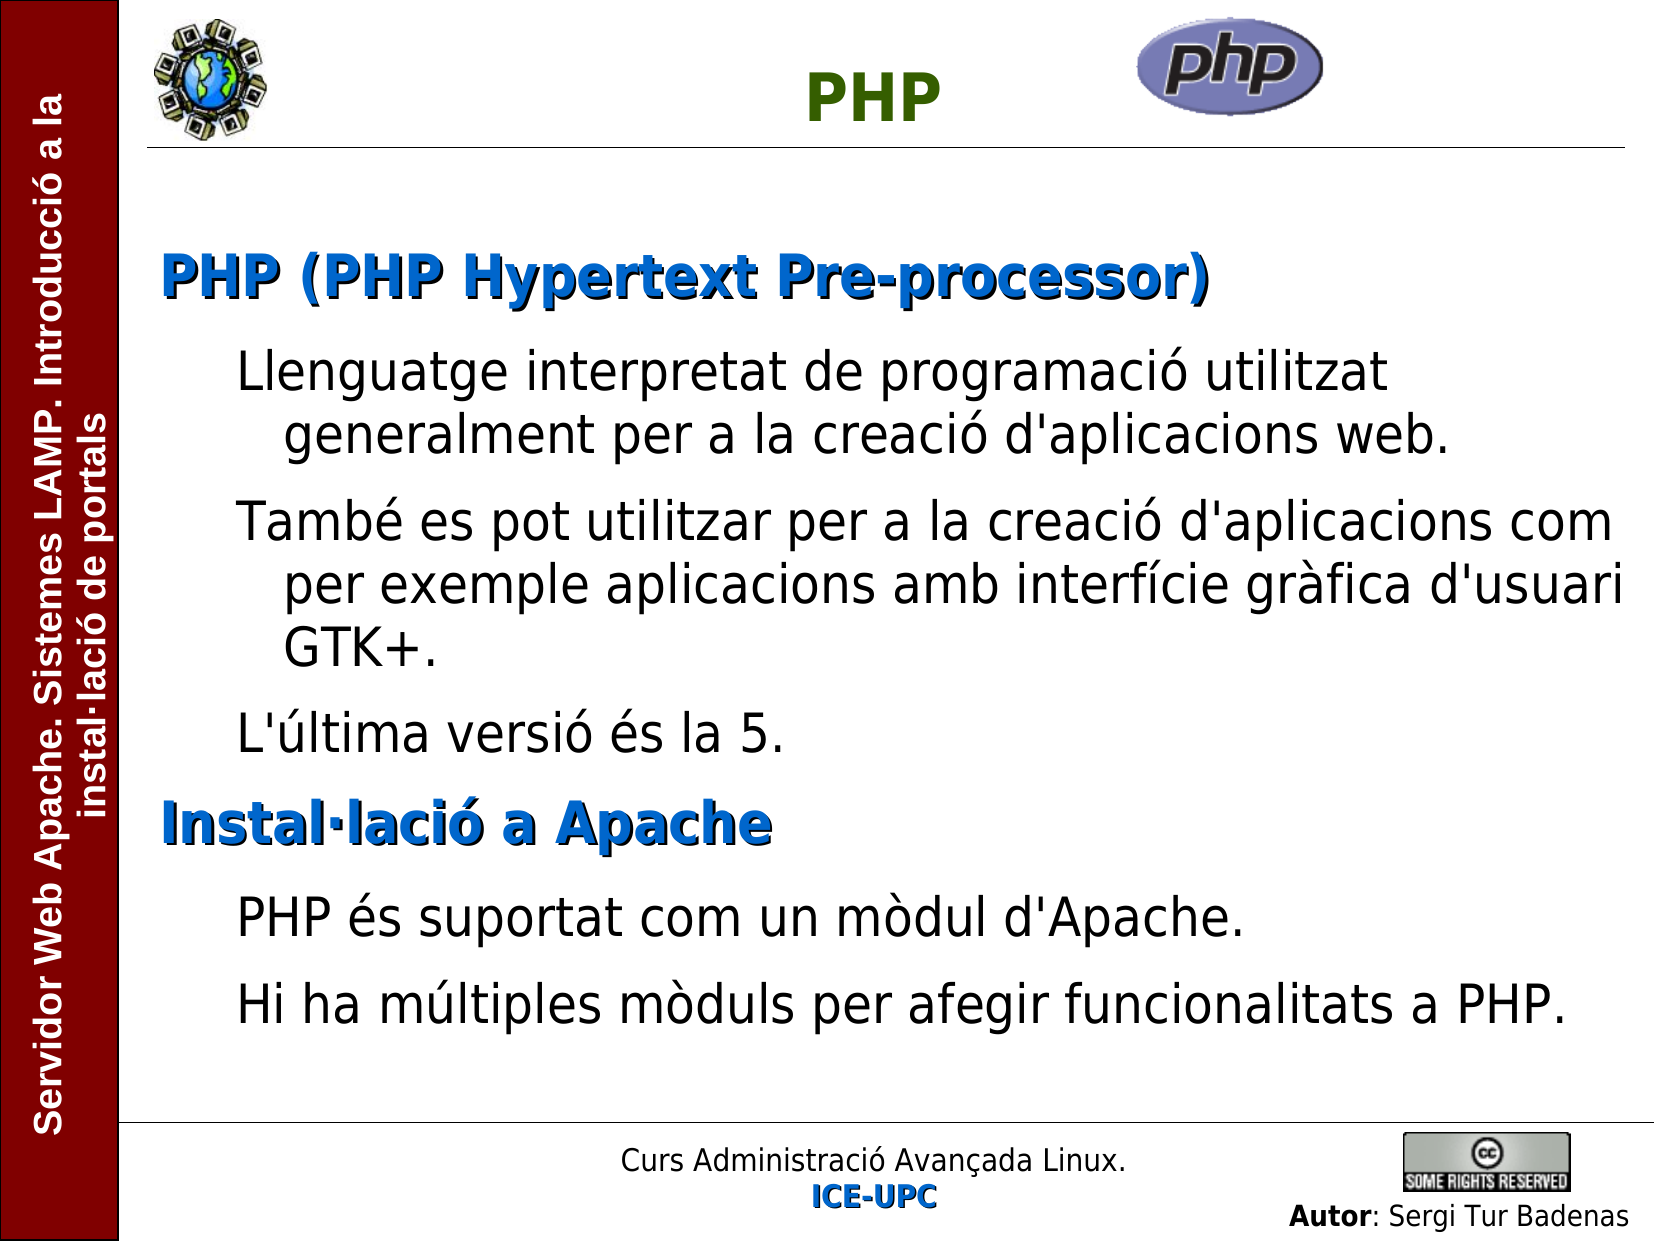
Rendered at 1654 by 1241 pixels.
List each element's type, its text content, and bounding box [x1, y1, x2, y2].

picture [1403, 1132, 1571, 1192]
list PHP (PHP Hypertext Pre-processor) Llenguatge interpretat de programació utilitzat generalment per a la creació d'aplicacions web. També es pot utilitzar per a la creació d'aplicacions com per exemple aplicacions amb interfície gràfica d'usuari GTK+. L'última versió és la 5. Instal·lació a Apache PHP és suportat com un mòdul d'Apache. Hi ha múltiples mòduls per afegir funcionalitats a PHP. [141, 242, 1630, 1078]
title PHP [129, 56, 1619, 141]
picture [1136, 14, 1325, 120]
picture [154, 19, 268, 56]
